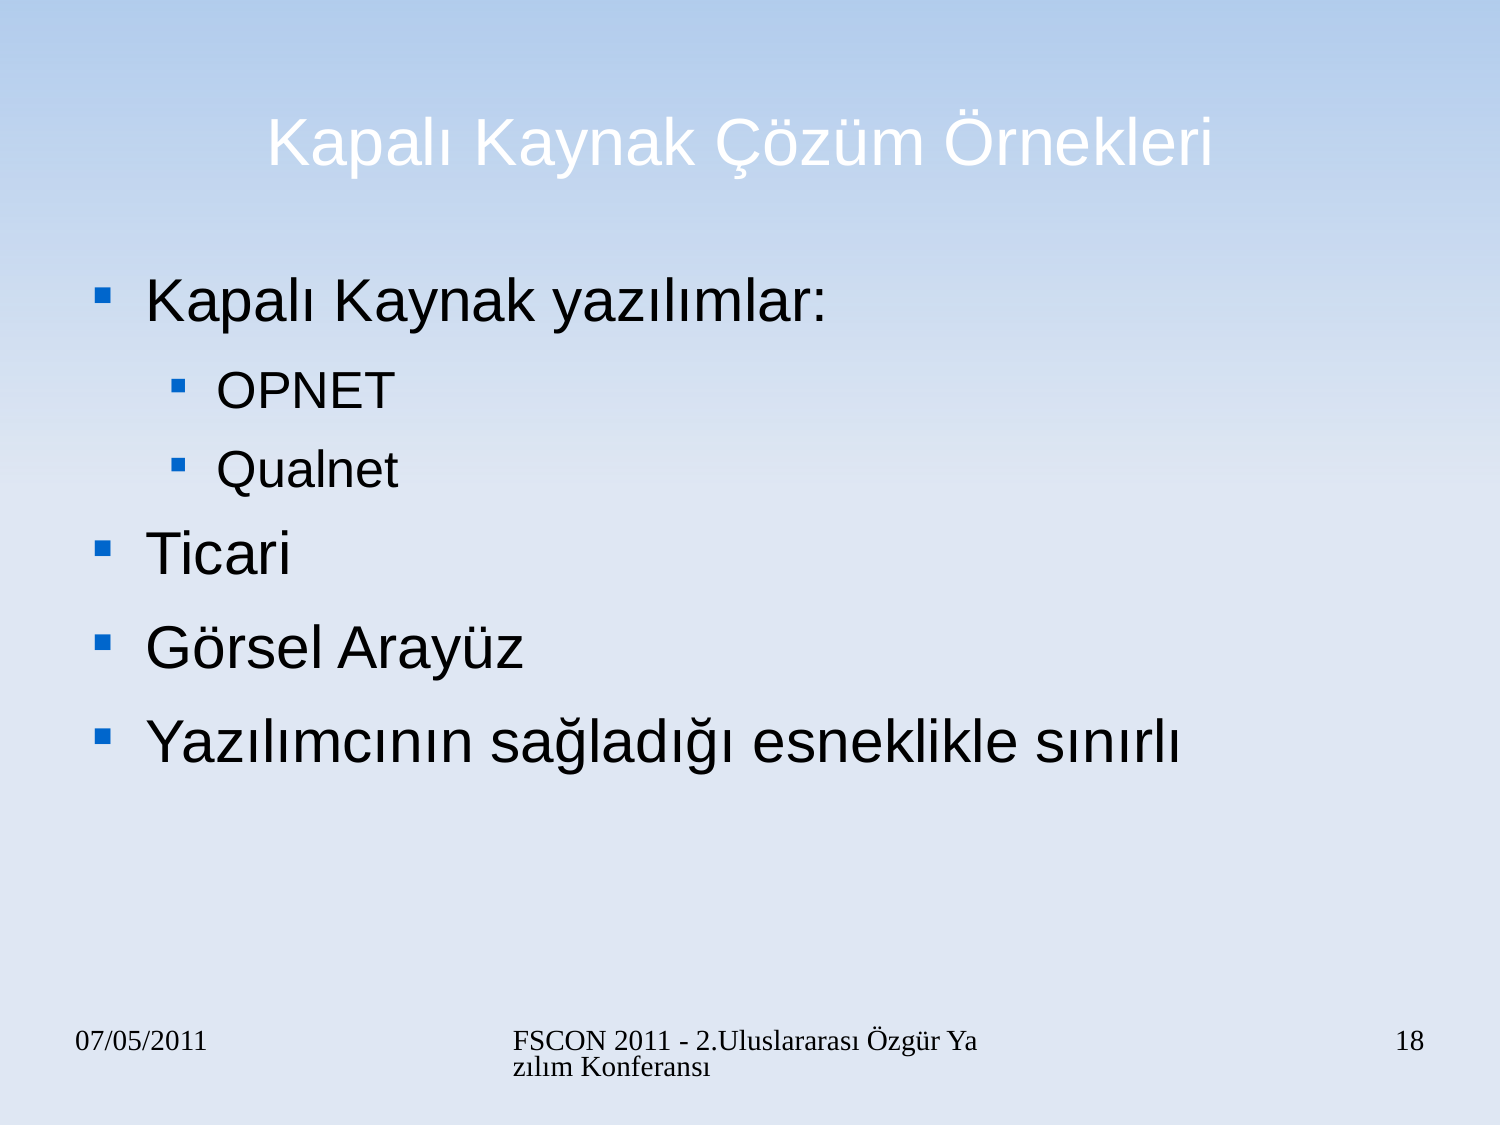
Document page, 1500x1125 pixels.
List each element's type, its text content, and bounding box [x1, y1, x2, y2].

list Kapalı Kaynak yazılımlar: OPNET Qualnet Ticari Görsel Arayüz Yazılımcının sağladığı esneklikle sınırlı [75, 263, 1426, 1006]
picture [0, 0, 1500, 1125]
text_box Kapalı Kaynak Çözüm Örnekleri [75, 45, 1426, 233]
